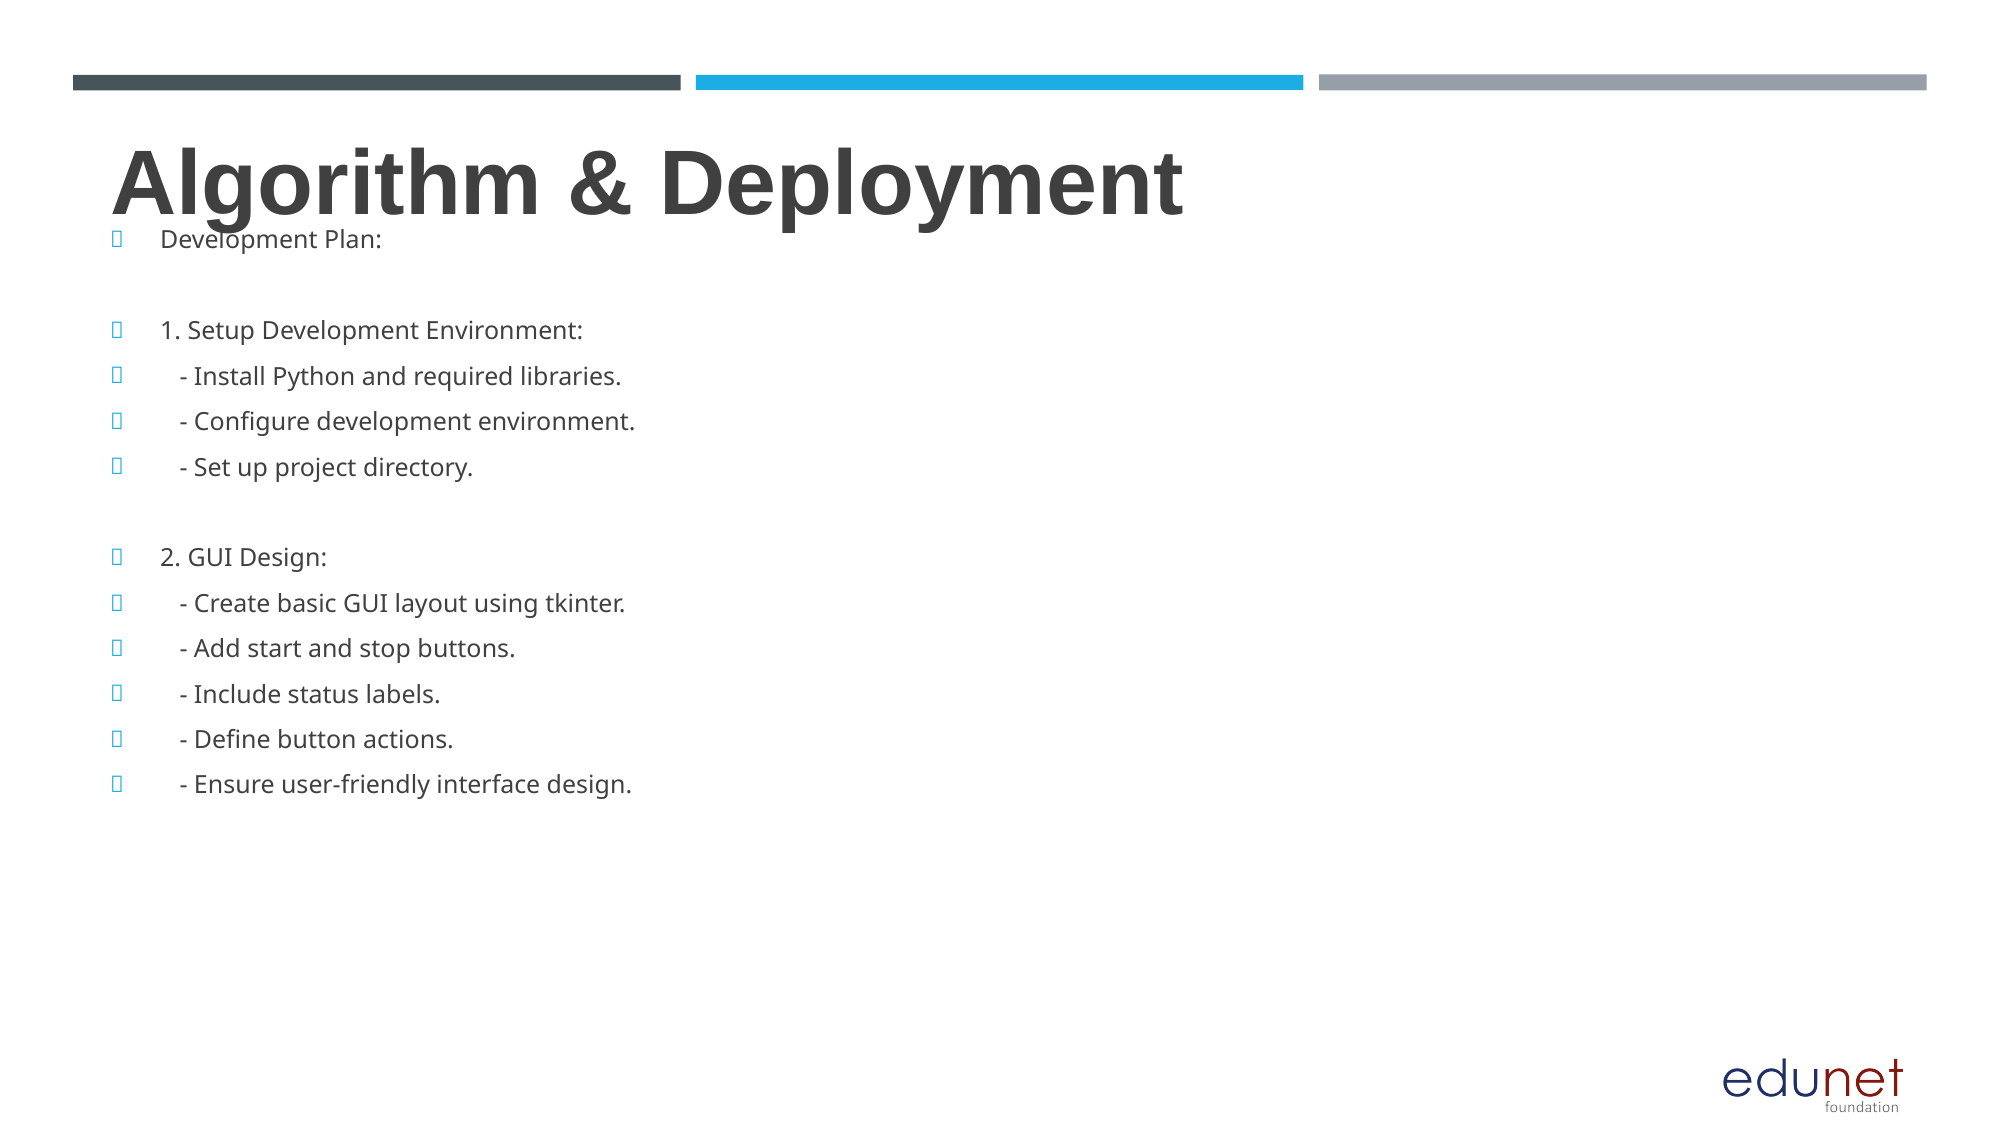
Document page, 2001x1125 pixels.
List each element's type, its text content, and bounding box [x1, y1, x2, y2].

picture [1719, 1056, 1905, 1116]
title Algorithm & Deployment [95, 115, 1905, 203]
list Development Plan: 1. Setup Development Environment: - Install Python and required libraries. - Configure development environment. - Set up project directory. 2. GUI Design: - Create basic GUI layout using tkinter. - Add start and stop buttons. - Include status labels. - Define button actions. - Ensure user-friendly interface design. [95, 213, 1905, 981]
